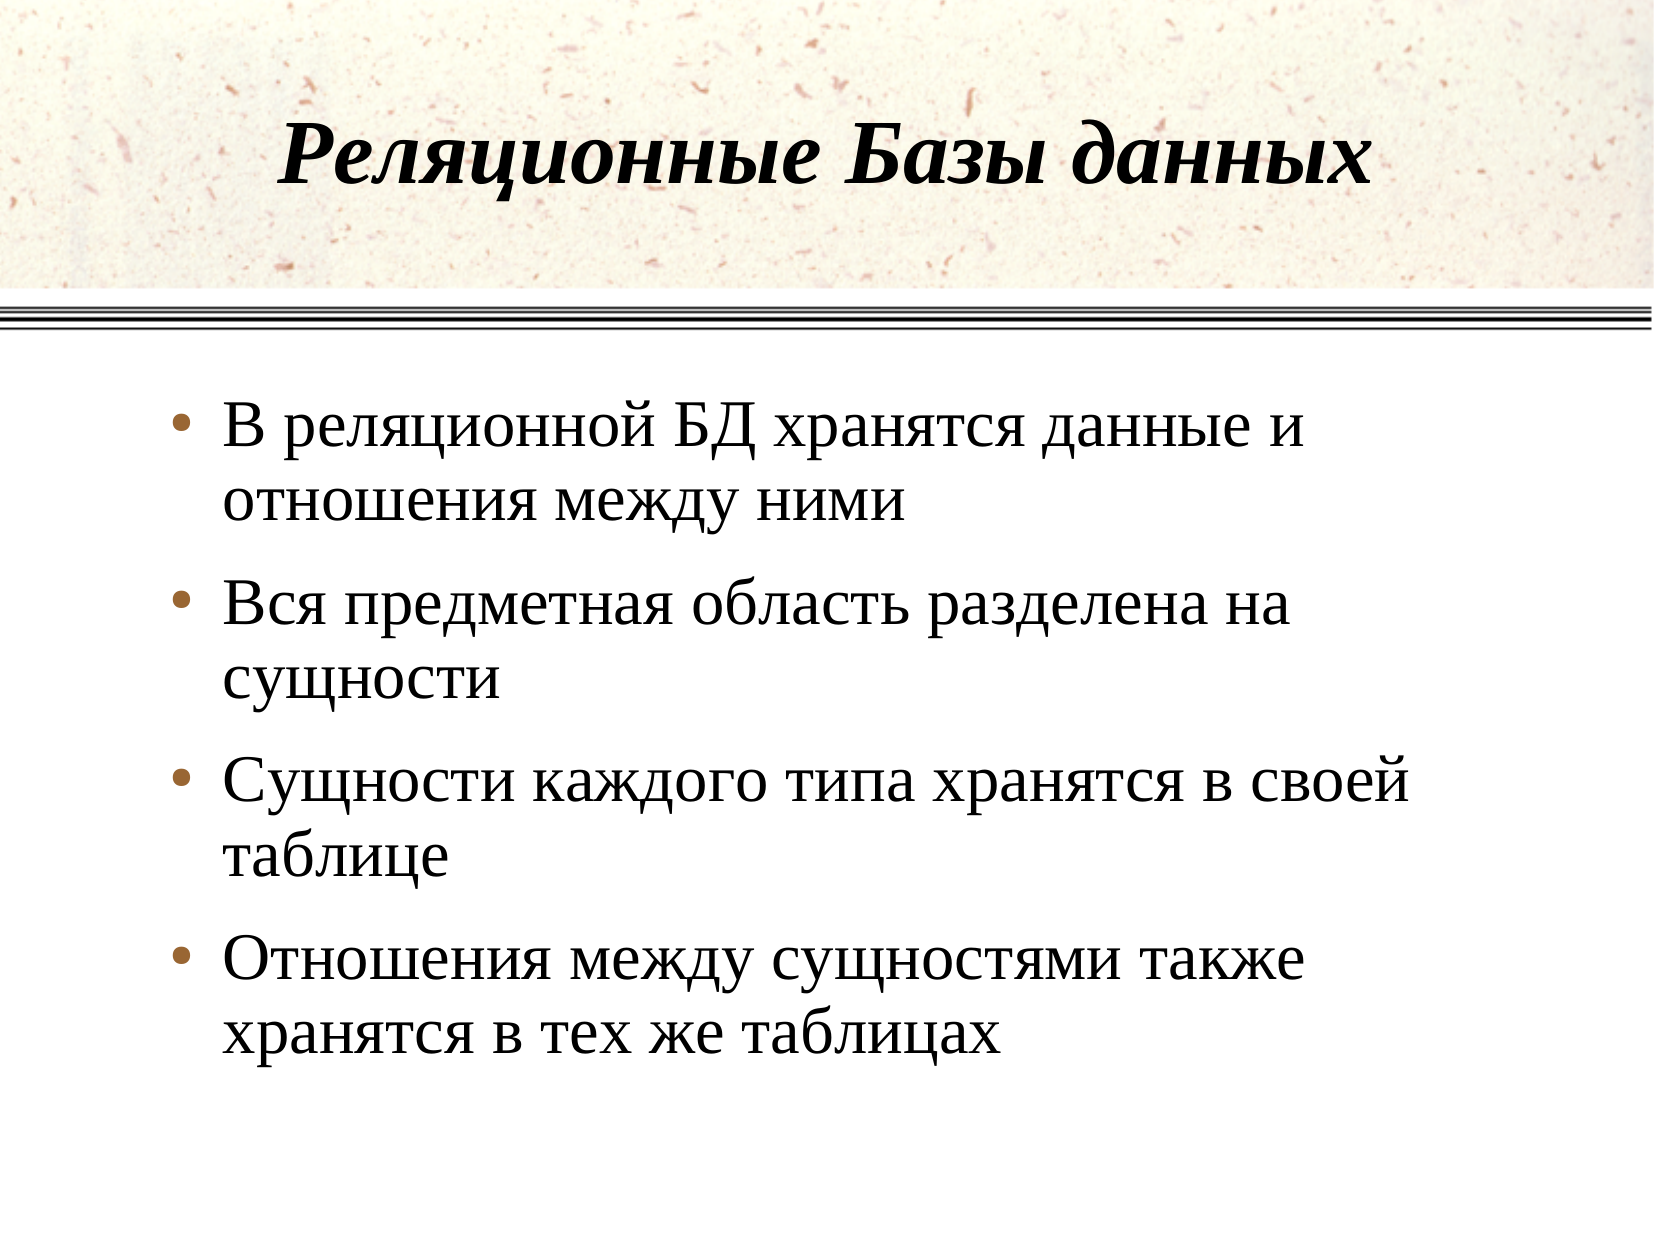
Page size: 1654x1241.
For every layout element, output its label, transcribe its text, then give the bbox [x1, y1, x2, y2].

picture [0, 0, 1654, 1241]
list В реляционной БД хранятся данные и отношения между ними Вся предметная область разделена на сущности Сущности каждого типа хранятся в своей таблице Отношения между сущностями также хранятся в тех же таблицах [151, 387, 1532, 1169]
title Реляционные Базы данных [82, 49, 1571, 257]
